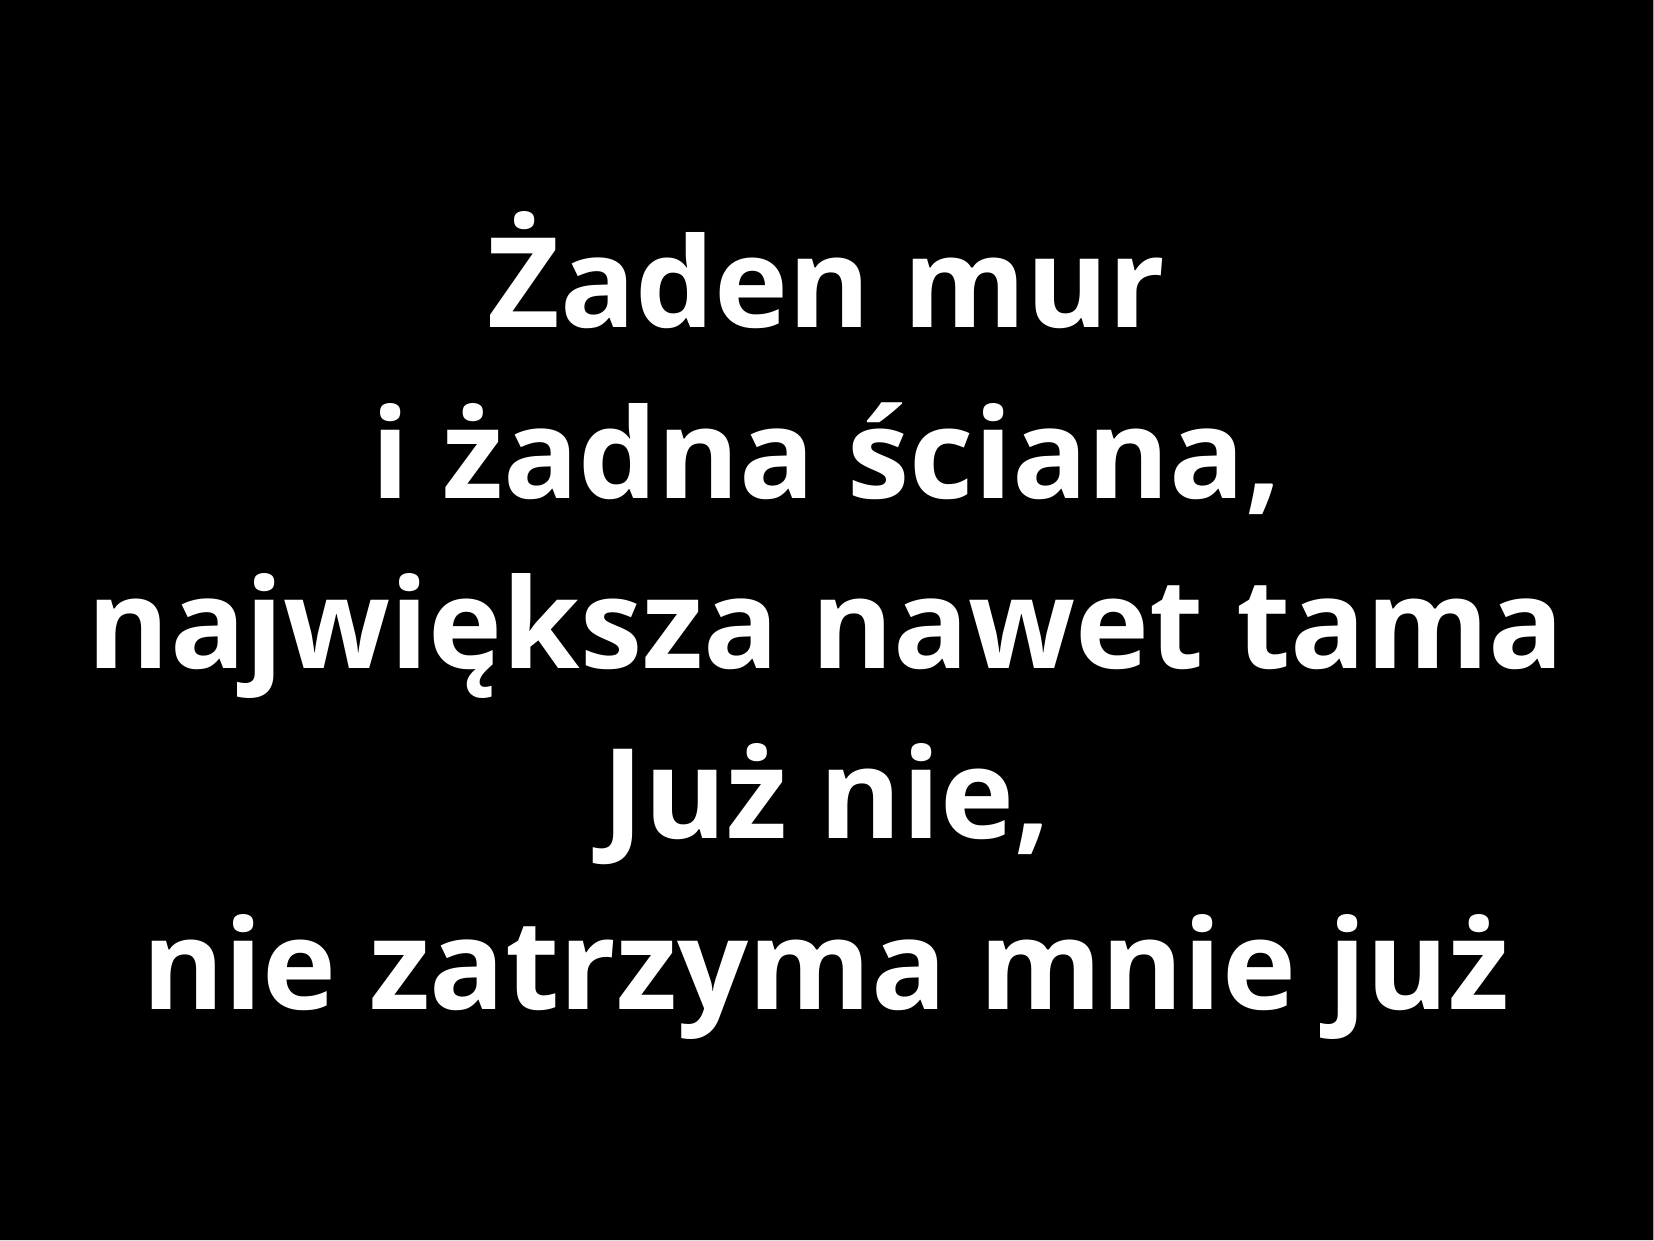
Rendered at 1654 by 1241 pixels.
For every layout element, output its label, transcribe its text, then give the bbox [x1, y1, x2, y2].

title Żaden mur i żadna ściana, największa nawet tama Już nie, nie zatrzyma mnie już [0, 0, 1654, 1241]
